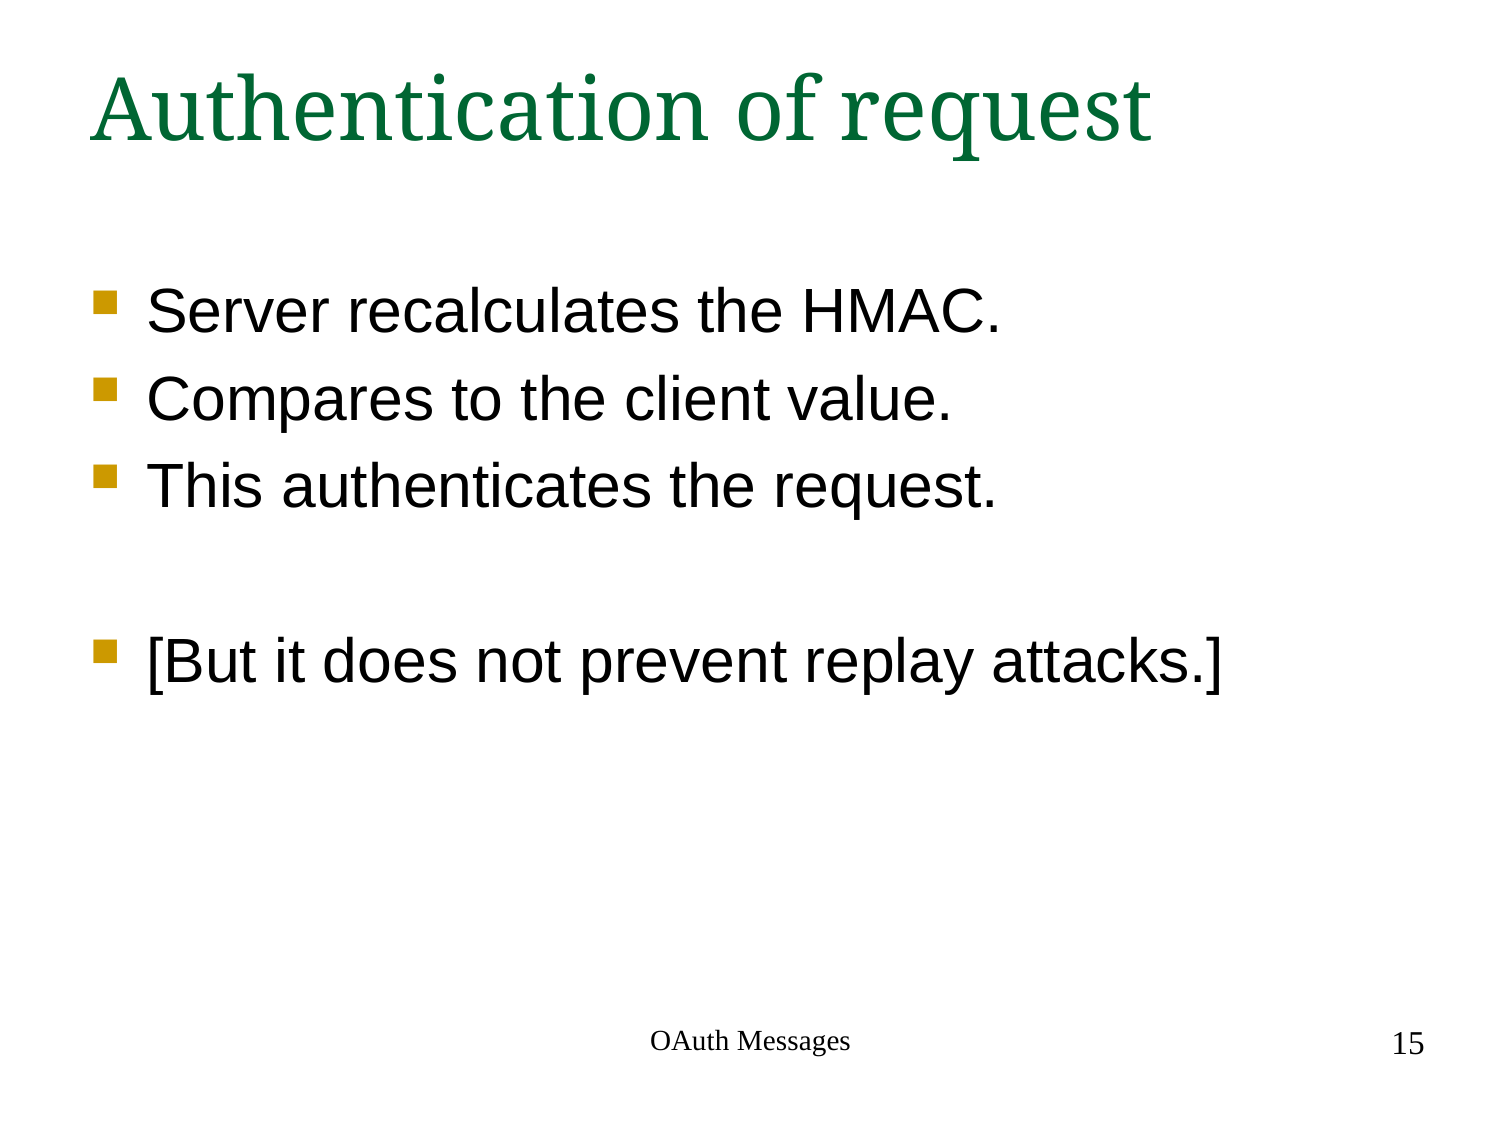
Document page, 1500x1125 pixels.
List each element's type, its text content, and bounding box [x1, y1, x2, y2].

list Server recalculates the HMAC. Compares to the client value. This authenticates the request. [But it does not prevent replay attacks.] [75, 262, 1425, 1006]
title Authentication of request [75, 45, 1425, 233]
